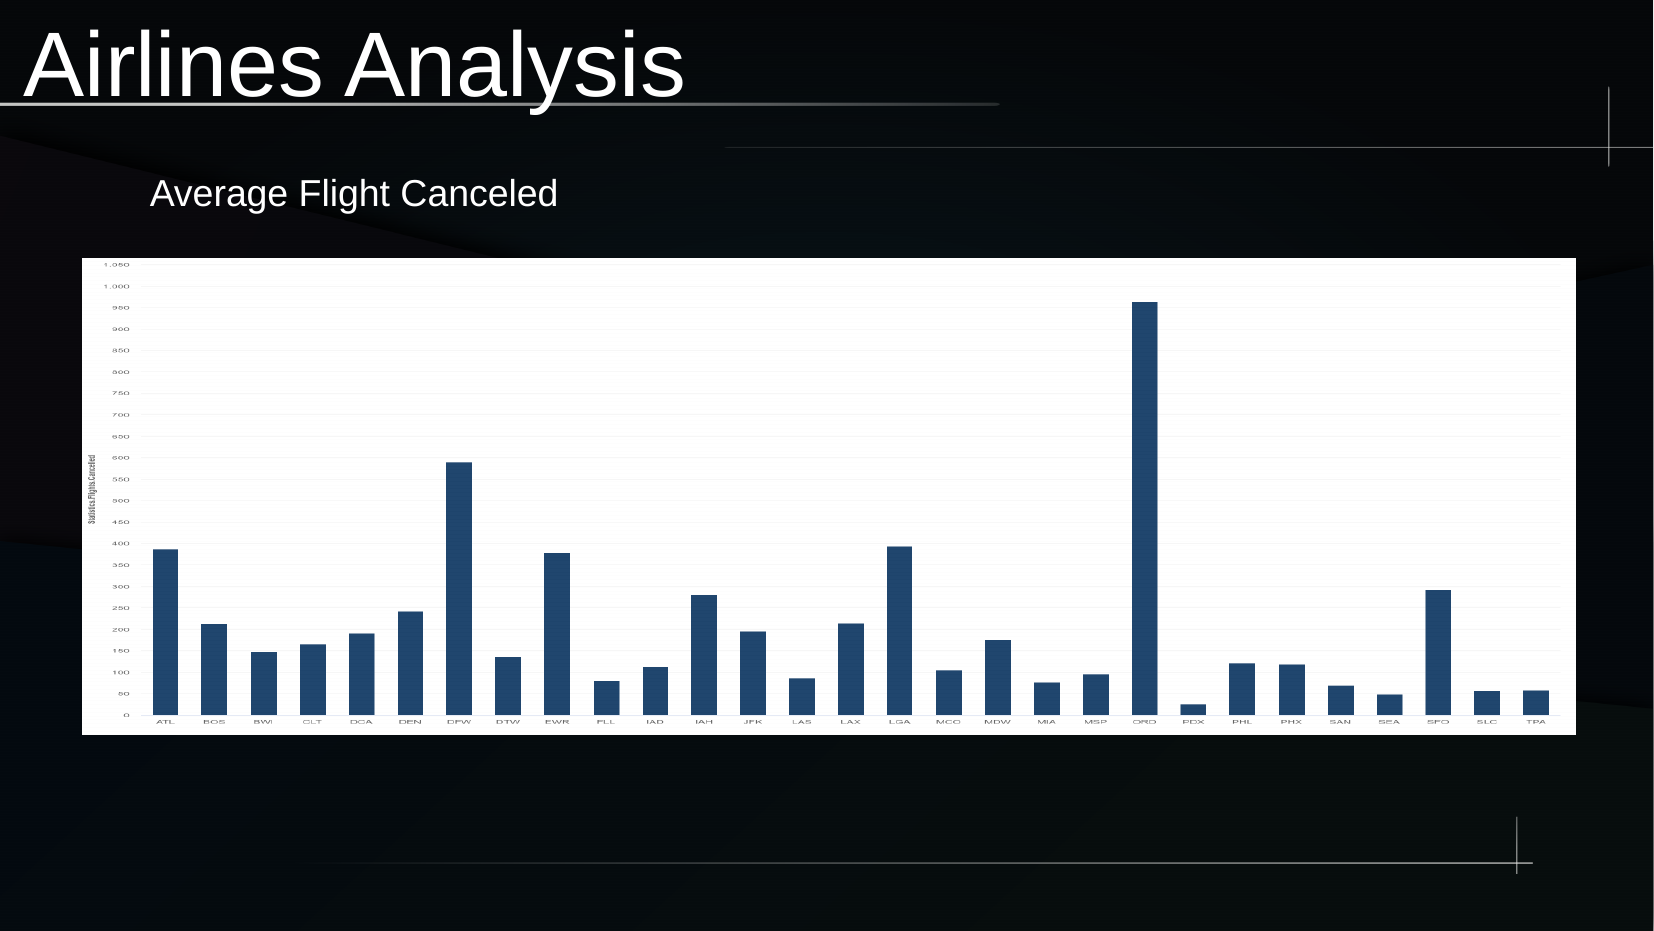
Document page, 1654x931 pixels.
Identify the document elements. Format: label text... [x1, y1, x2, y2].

text_box Average Flight Canceled [135, 165, 916, 222]
title Airlines Analysis [23, 11, 1589, 119]
picture [0, 0, 1654, 931]
